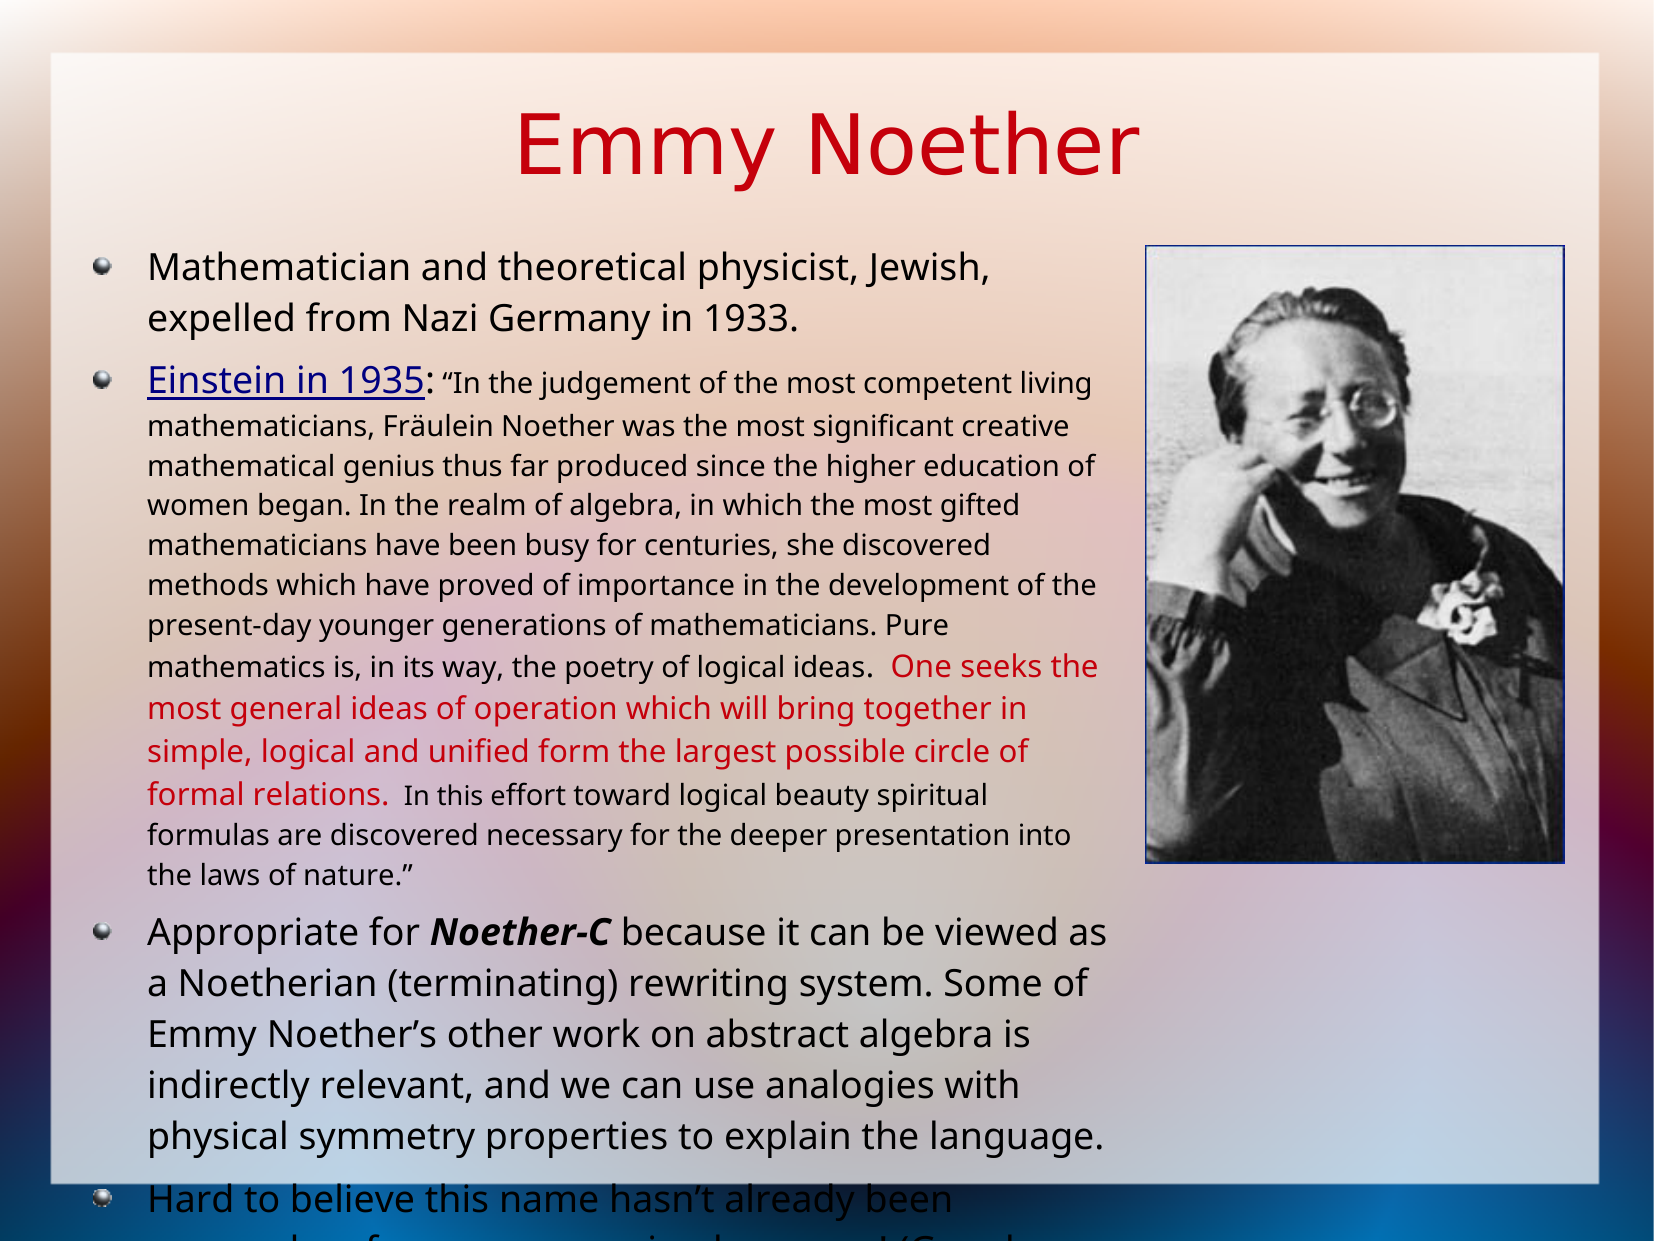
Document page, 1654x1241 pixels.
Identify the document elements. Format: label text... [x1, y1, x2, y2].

list Mathematician and theoretical physicist, Jewish, expelled from Nazi Germany in 1933. Einstein in 1935: “In the judgement of the most competent living mathematicians, Fräulein Noether was the most significant creative mathematical genius thus far produced since the higher education of women began. In the realm of algebra, in which the most gifted mathematicians have been busy for centuries, she discovered methods which have proved of importance in the development of the present-day younger generations of mathematicians. Pure mathematics is, in its way, the poetry of logical ideas. One seeks the most general ideas of operation which will bring together in simple, logical and unified form the largest possible circle of formal relations. In this effort toward logical beauty spiritual formulas are discovered necessary for the deeper presentation into the laws of nature.” Appropriate for Noether-C because it can be viewed as a Noetherian (terminating) rewriting system. Some of Emmy Noether’s other work on abstract algebra is indirectly relevant, and we can use analogies with physical symmetry properties to explain the language. Hard to believe this name hasn’t already been snapped up for a programming language! (Google says not) [76, 240, 1116, 1102]
picture [0, 0, 1654, 1241]
title Emmy Noether [82, 55, 1571, 237]
